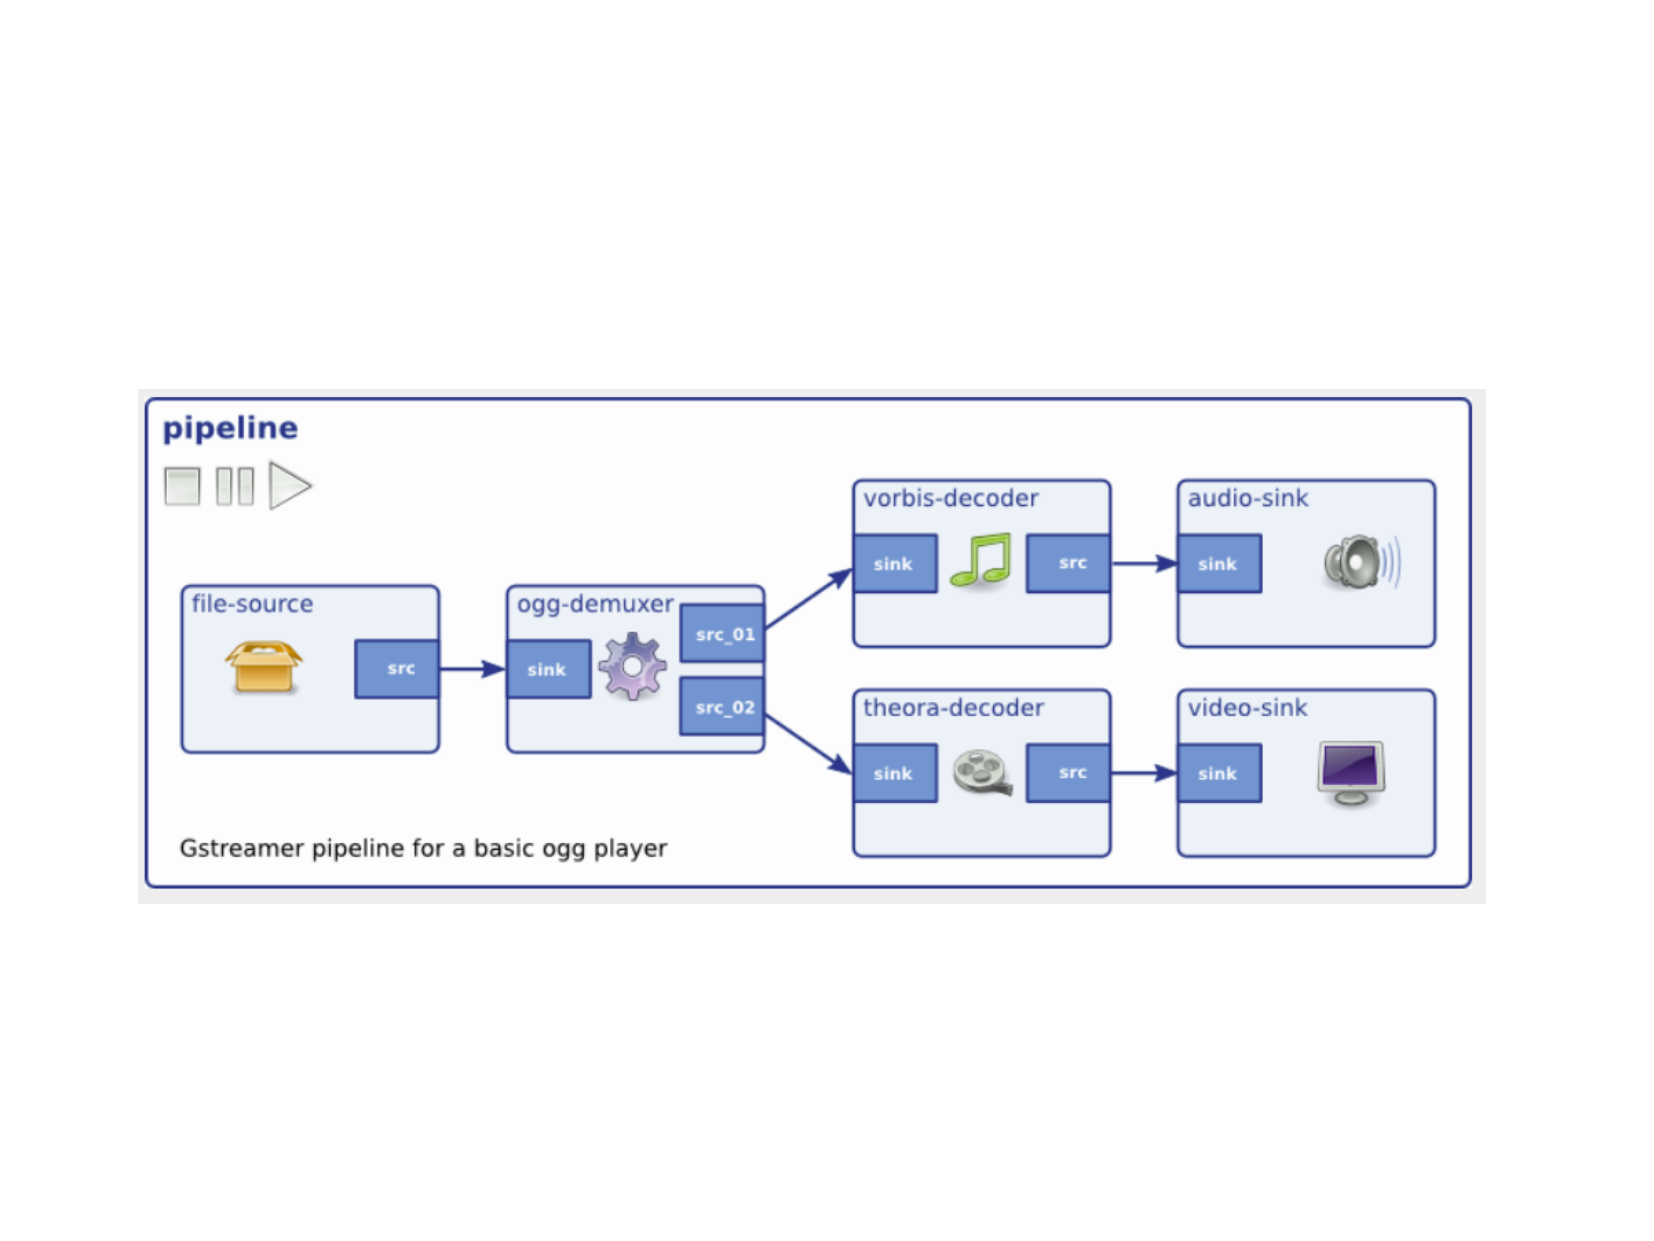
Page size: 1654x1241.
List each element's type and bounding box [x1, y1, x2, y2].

picture [138, 389, 1486, 904]
